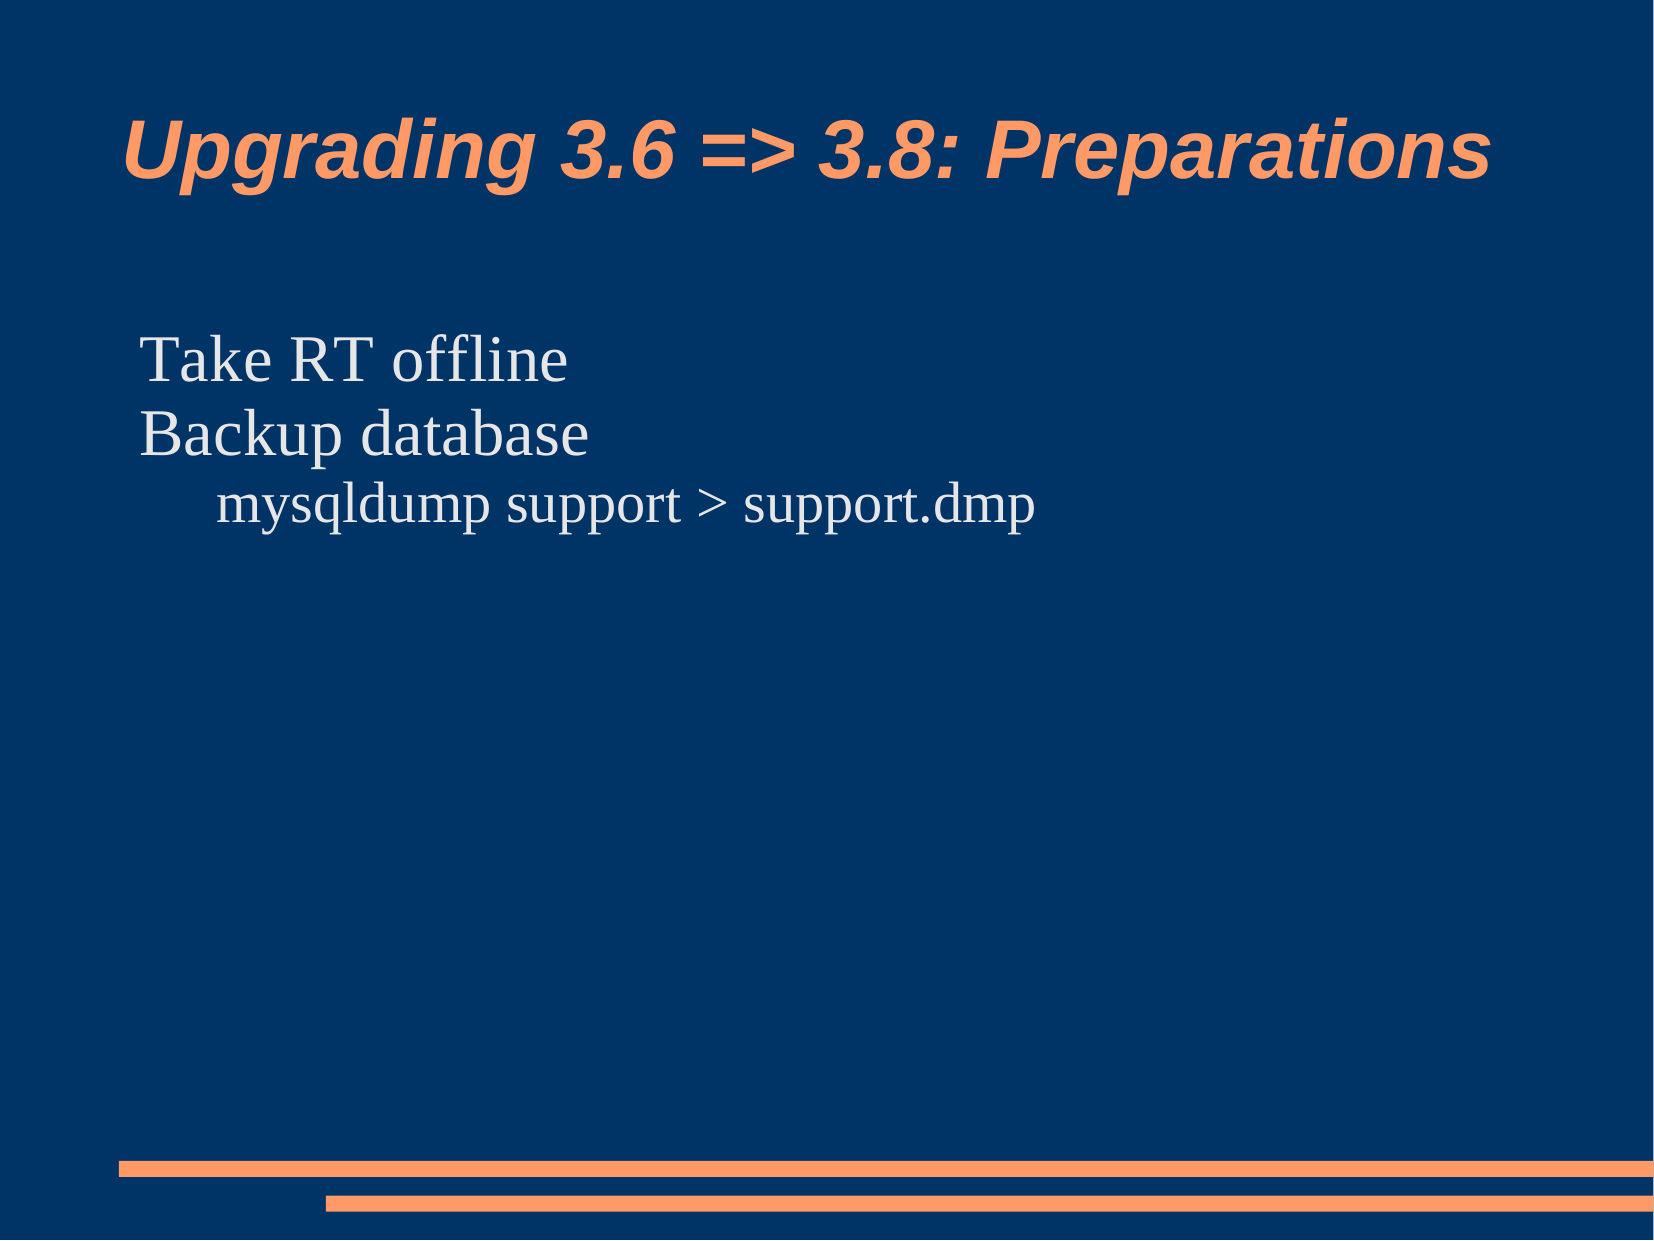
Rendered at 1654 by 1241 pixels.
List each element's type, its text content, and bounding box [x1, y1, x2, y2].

title Upgrading 3.6 => 3.8: Preparations [121, 53, 1534, 247]
list Take RT offline Backup database mysqldump support > support.dmp [121, 322, 1561, 1118]
